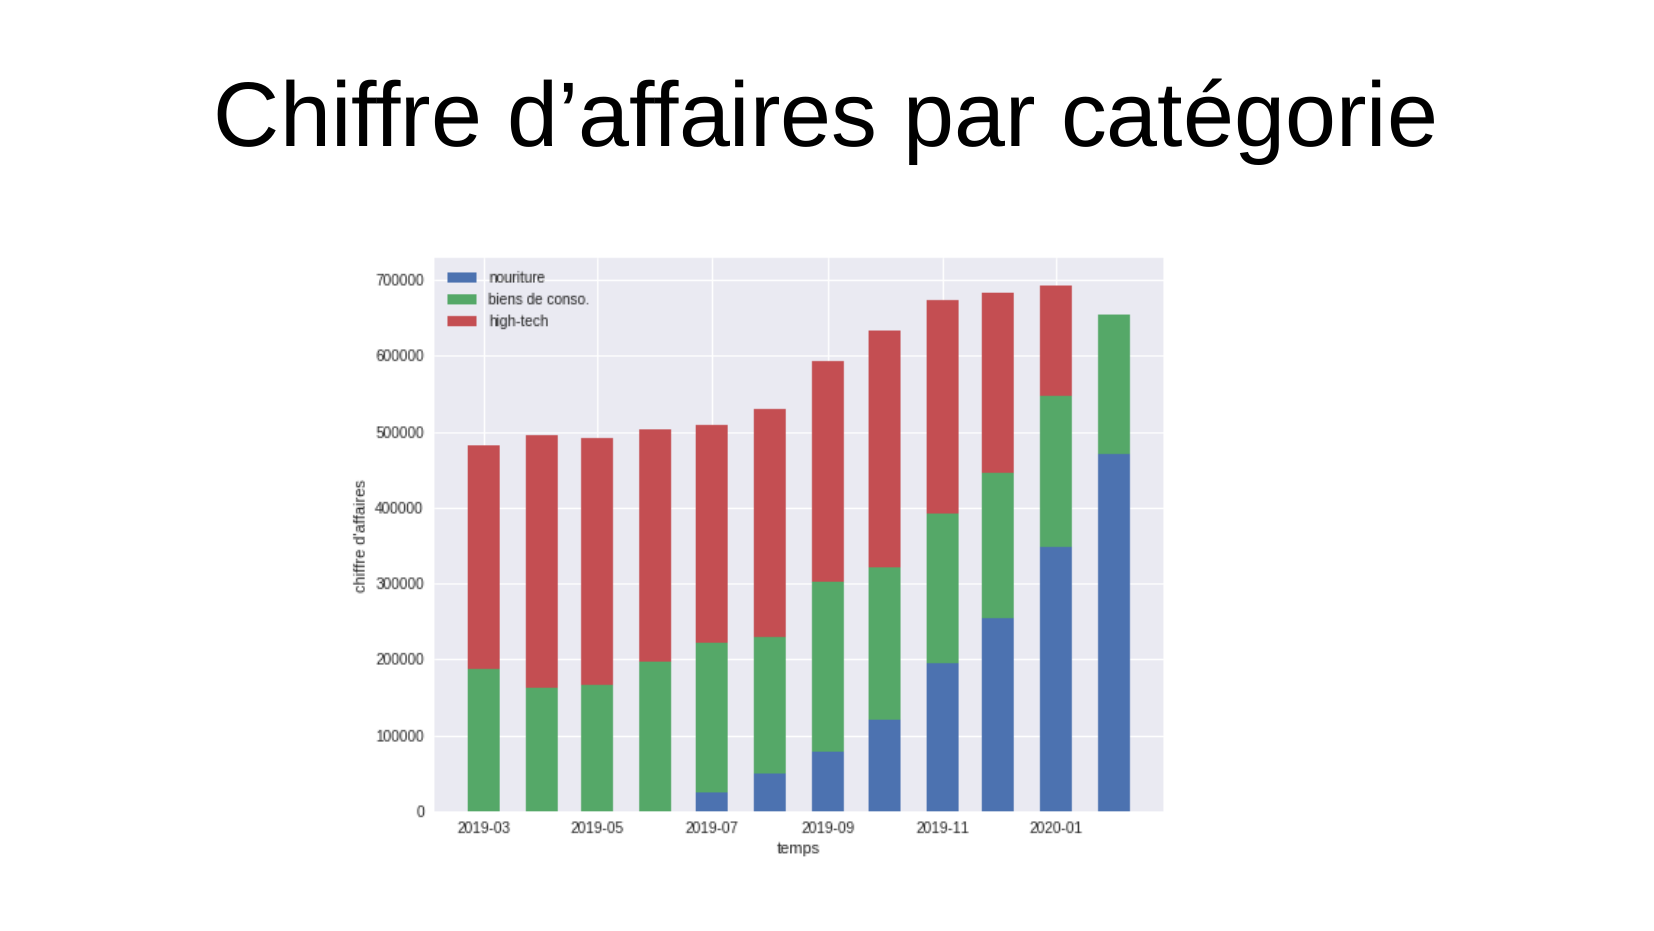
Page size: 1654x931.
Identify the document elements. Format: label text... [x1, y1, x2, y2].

title Chiffre d’affaires par catégorie [82, 37, 1571, 193]
picture [317, 171, 1258, 903]
